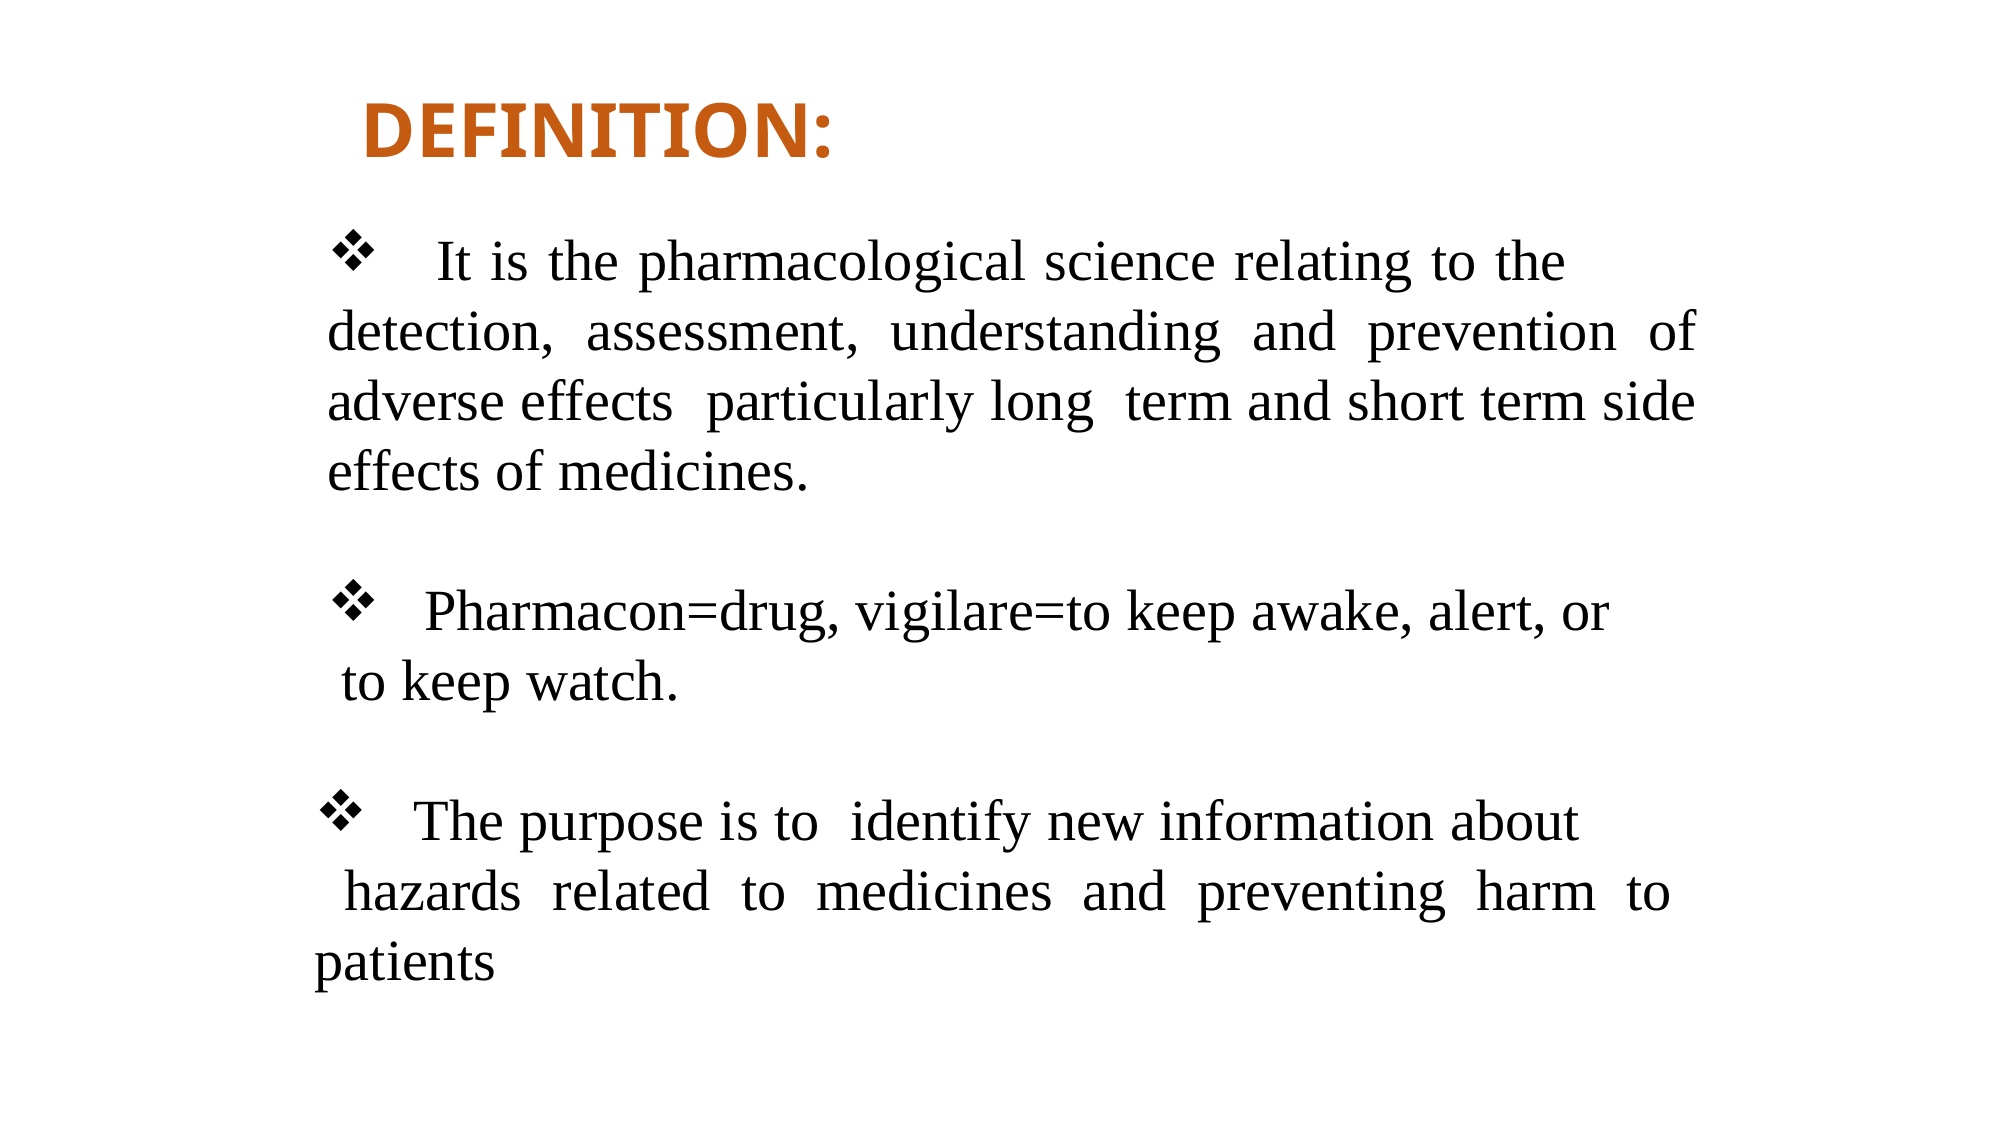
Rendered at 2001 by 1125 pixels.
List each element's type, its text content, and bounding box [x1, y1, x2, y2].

text_box The purpose is to identify new information about hazards related to medicines and preventing harm to patients [300, 774, 1688, 1070]
text_box DEFINITION: [346, 74, 850, 180]
text_box It is the pharmacological science relating to the detection, assessment, understanding and prevention of adverse effects particularly long term and short term side effects of medicines. Pharmacon=drug, vigilare=to keep awake, alert, or to keep watch. [312, 214, 1713, 720]
